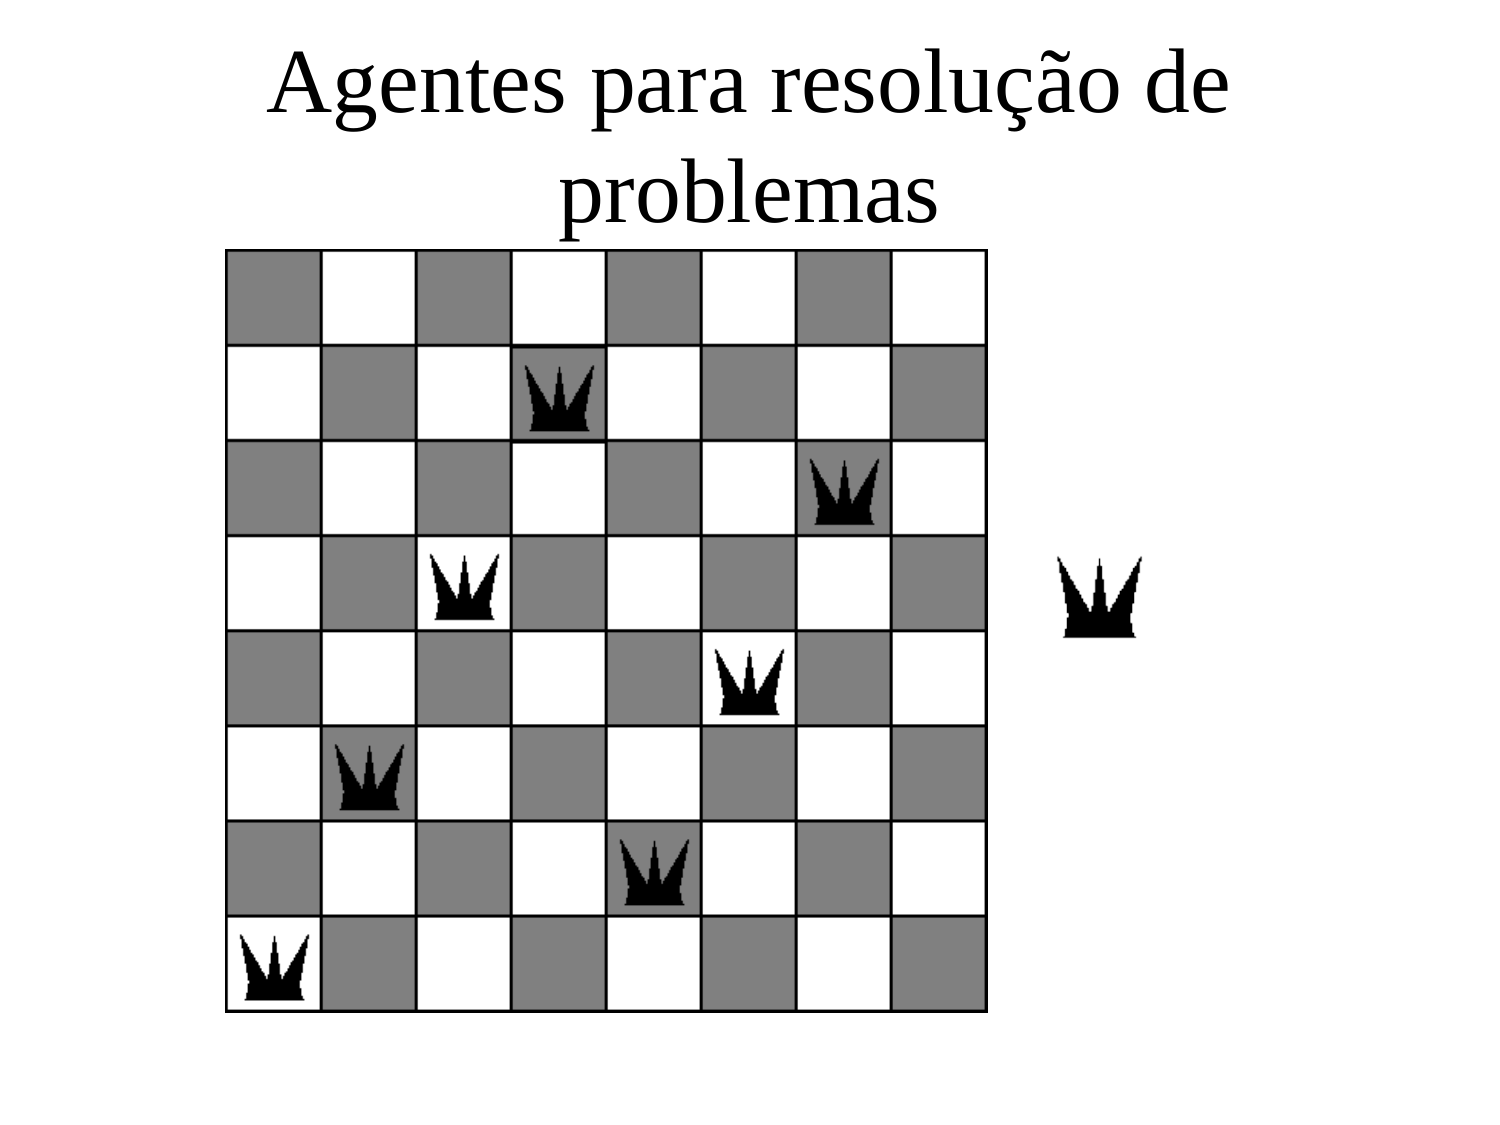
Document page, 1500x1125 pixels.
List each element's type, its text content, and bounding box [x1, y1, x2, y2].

picture [1050, 549, 1150, 650]
title Agentes para resolução de problemas [112, 13, 1388, 249]
picture [225, 249, 988, 1013]
